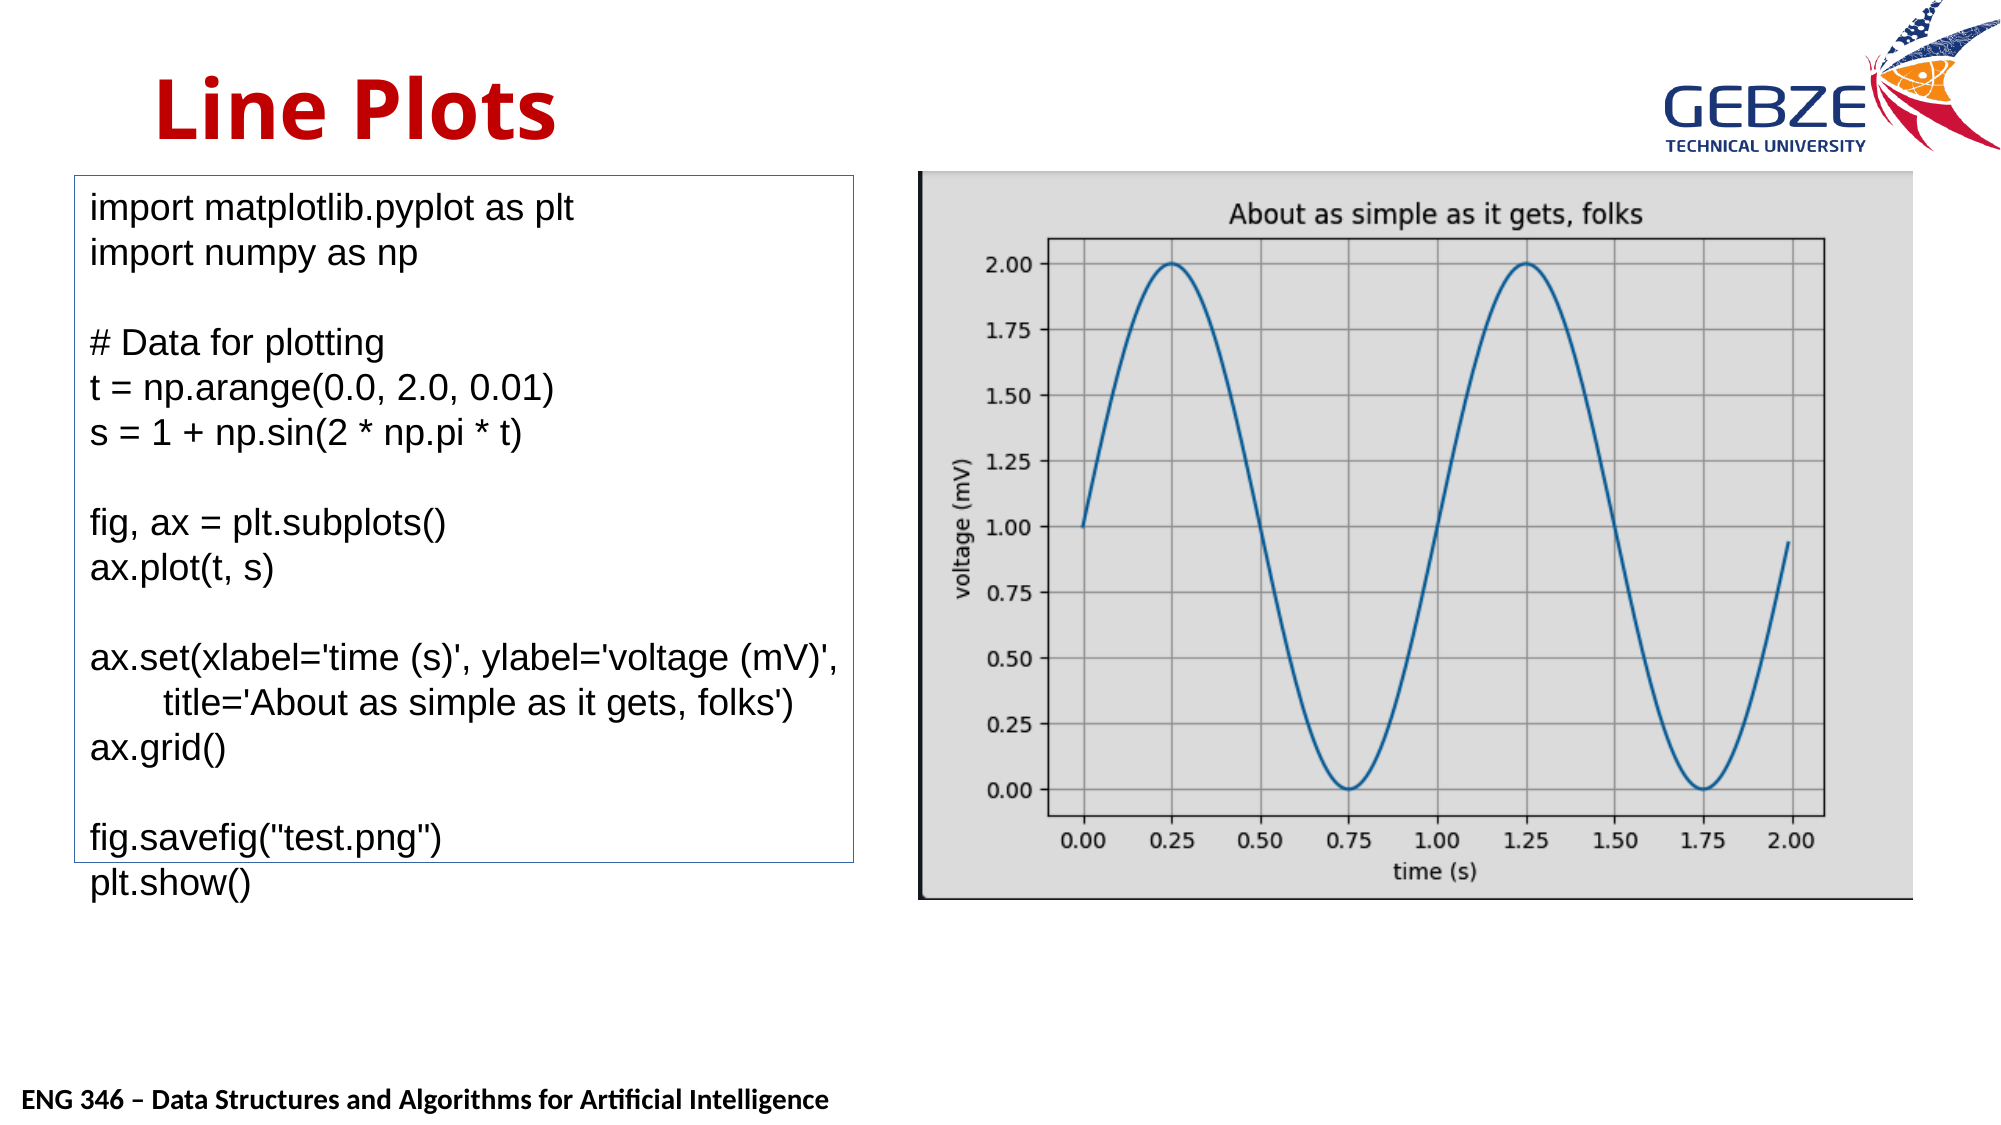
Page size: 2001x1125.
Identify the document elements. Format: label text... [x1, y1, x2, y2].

picture [918, 171, 1913, 900]
text_box import matplotlib.pyplot as plt import numpy as np # Data for plotting t = np.arange(0.0, 2.0, 0.01) s = 1 + np.sin(2 * np.pi * t) fig, ax = plt.subplots() ax.plot(t, s) ax.set(xlabel='time (s)', ylabel='voltage (mV)', title='About as simple as it gets, folks') ax.grid() fig.savefig("test.png") plt.show() [74, 175, 854, 863]
picture [1665, 0, 2001, 152]
title Line Plots [137, 59, 1863, 166]
